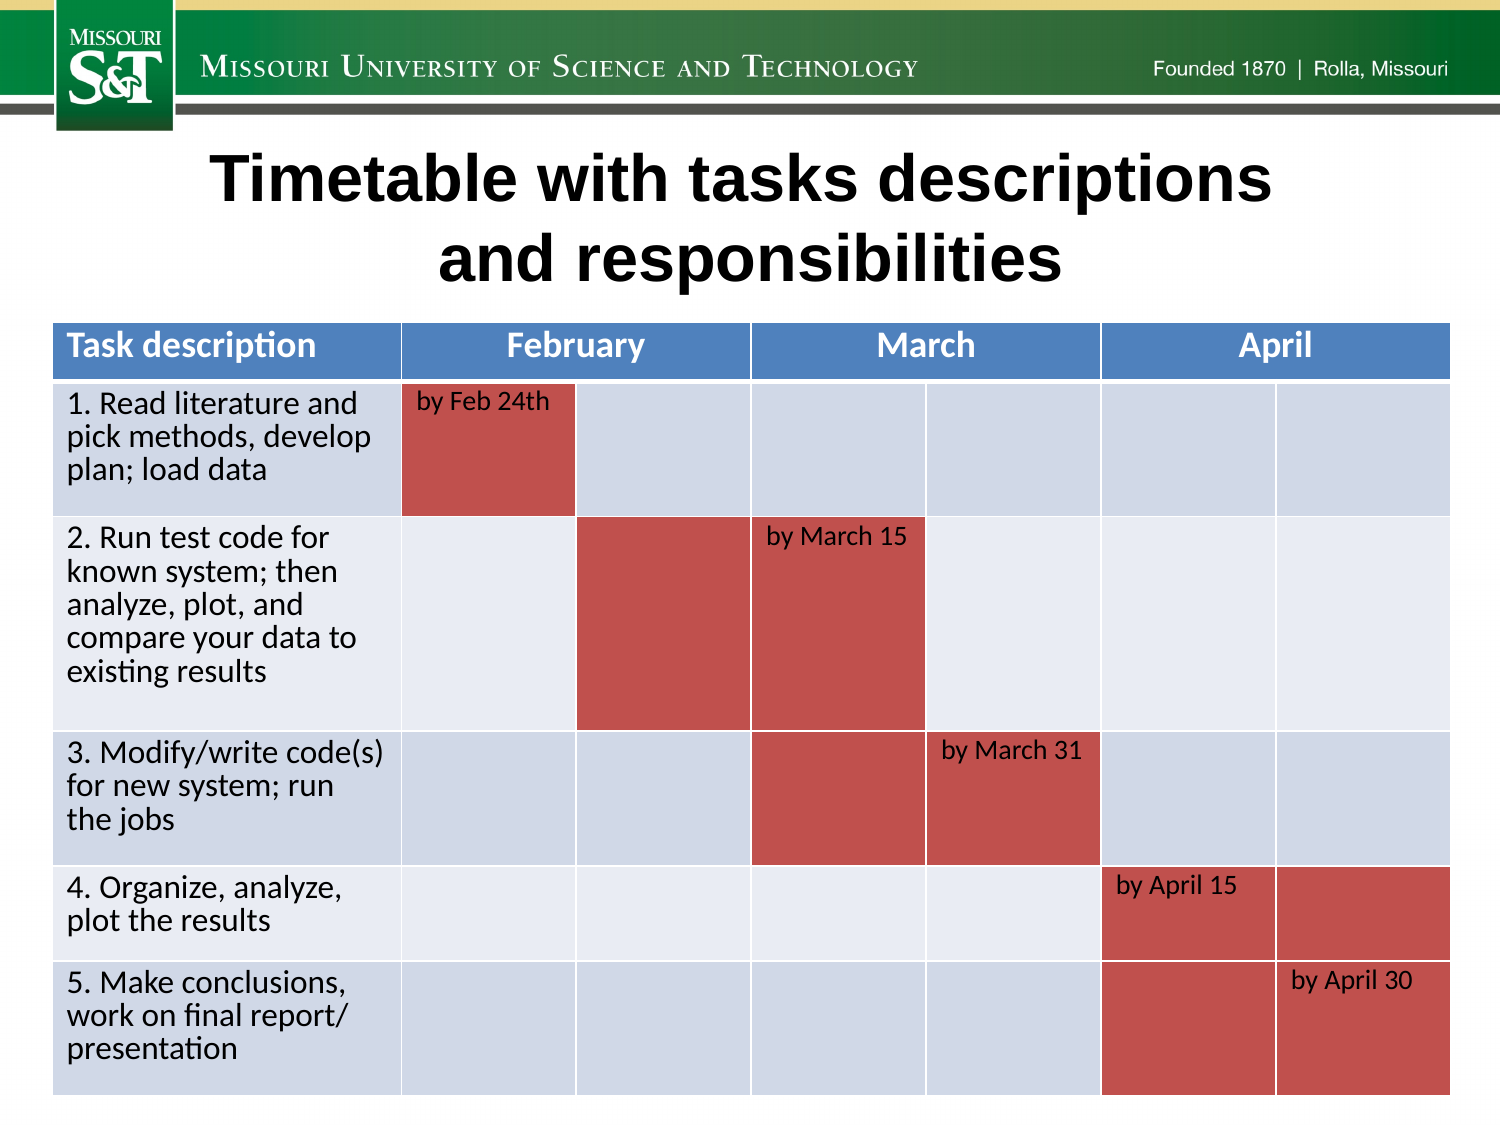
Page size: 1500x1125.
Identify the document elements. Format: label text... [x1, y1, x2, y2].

table_cell [402, 732, 575, 865]
table_cell [752, 962, 925, 1095]
table_cell [1102, 384, 1275, 516]
table_cell [752, 867, 925, 960]
table_cell [1277, 732, 1450, 865]
table_cell by March 15 [752, 517, 925, 730]
table_cell [402, 867, 575, 960]
table_cell [927, 517, 1100, 730]
table_cell 4. Organize, analyze, plot the results [53, 867, 401, 960]
table_cell 3. Modify/write code(s) for new system; run the jobs [53, 732, 401, 865]
table_cell by April 30 [1277, 962, 1450, 1095]
table_cell by March 31 [927, 732, 1100, 865]
table_header April [1102, 323, 1450, 379]
table_cell [402, 962, 575, 1095]
table_cell [1102, 962, 1275, 1095]
table_cell by April 15 [1102, 867, 1275, 960]
table_cell [927, 962, 1100, 1095]
table_cell [927, 384, 1100, 516]
table_header March [752, 323, 1100, 379]
table_cell [1277, 517, 1450, 730]
table_cell [1102, 517, 1275, 730]
table_cell by Feb 24th [402, 384, 575, 516]
table_cell [577, 384, 750, 516]
table_cell [752, 384, 925, 516]
table_cell [1277, 867, 1450, 960]
table_header February [402, 323, 750, 379]
table_cell [577, 732, 750, 865]
table_cell [577, 867, 750, 960]
table_cell [927, 867, 1100, 960]
table_cell 2. Run test code for known system; then analyze, plot, and compare your data to existing results [53, 517, 401, 730]
table_cell 1. Read literature and pick methods, develop plan; load data [53, 384, 401, 516]
table_cell [577, 962, 750, 1095]
table_cell 5. Make conclusions, work on final report/ presentation [53, 962, 401, 1095]
table_cell [1102, 732, 1275, 865]
table_cell [577, 517, 750, 730]
picture [0, 0, 1500, 1125]
table_header Task description [53, 323, 401, 379]
text_box Timetable with tasks descriptions and responsibilities [194, 127, 1308, 302]
table_cell [402, 517, 575, 730]
table_cell [1277, 384, 1450, 516]
table_cell [752, 732, 925, 865]
